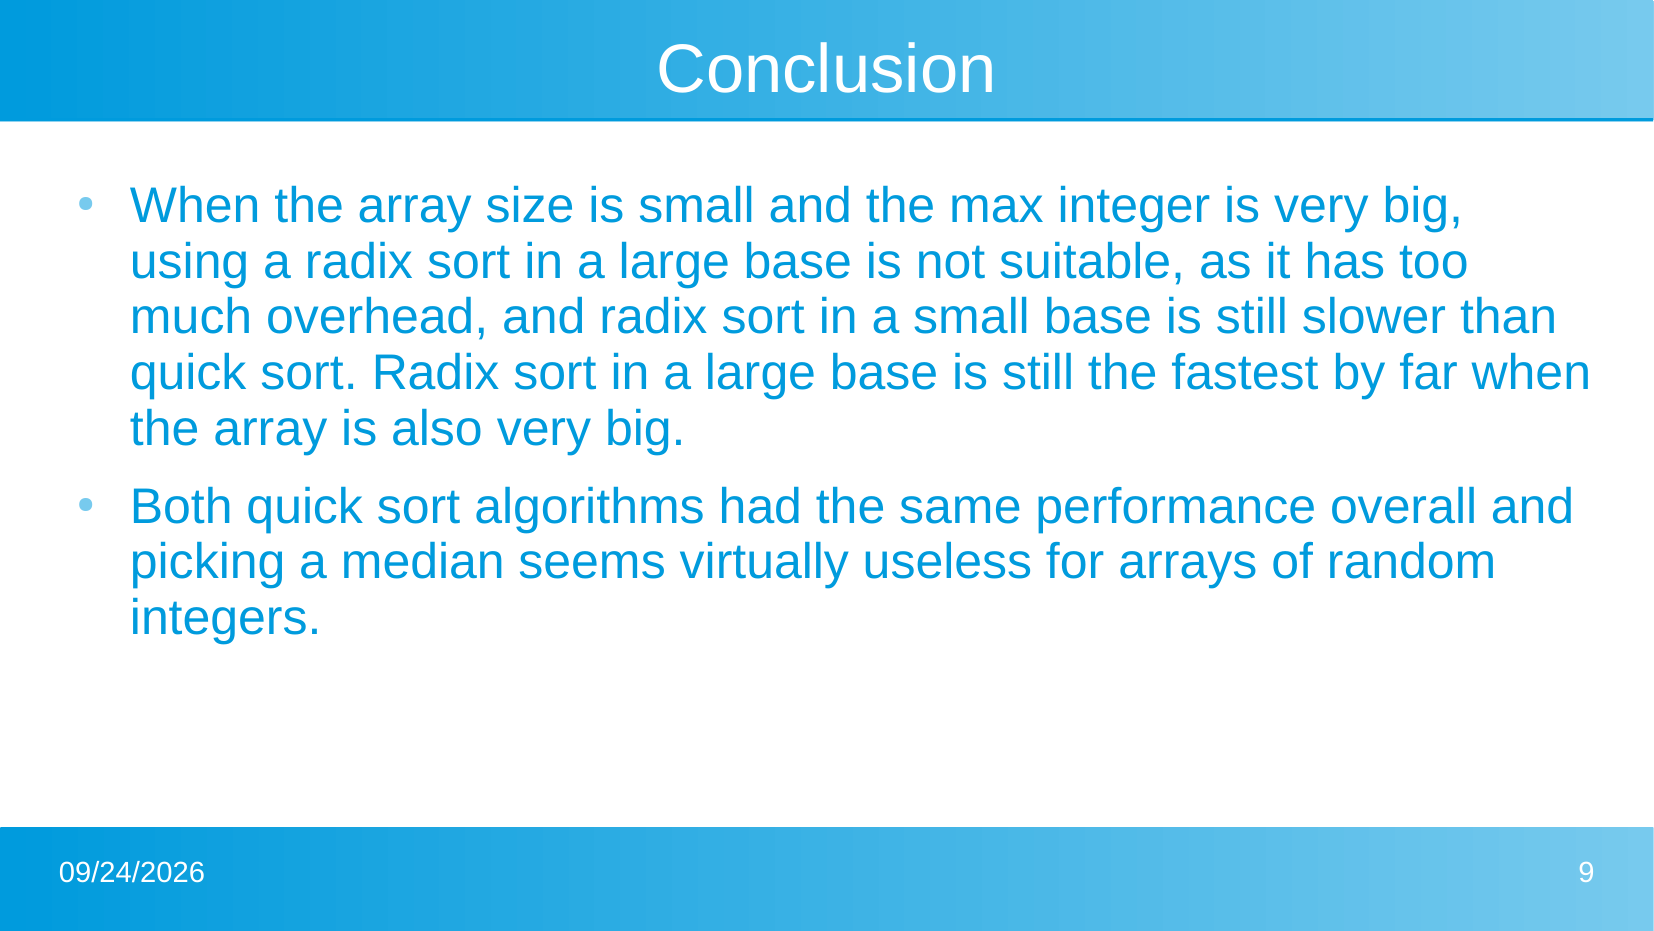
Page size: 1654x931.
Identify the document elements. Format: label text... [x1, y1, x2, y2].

list When the array size is small and the max integer is very big, using a radix sort in a large base is not suitable, as it has too much overhead, and radix sort in a small base is still slower than quick sort. Radix sort in a large base is still the fastest by far when the array is also very big. Both quick sort algorithms had the same performance overall and picking a median seems virtually useless for arrays of random integers. [59, 177, 1595, 768]
title Conclusion [59, 29, 1595, 108]
